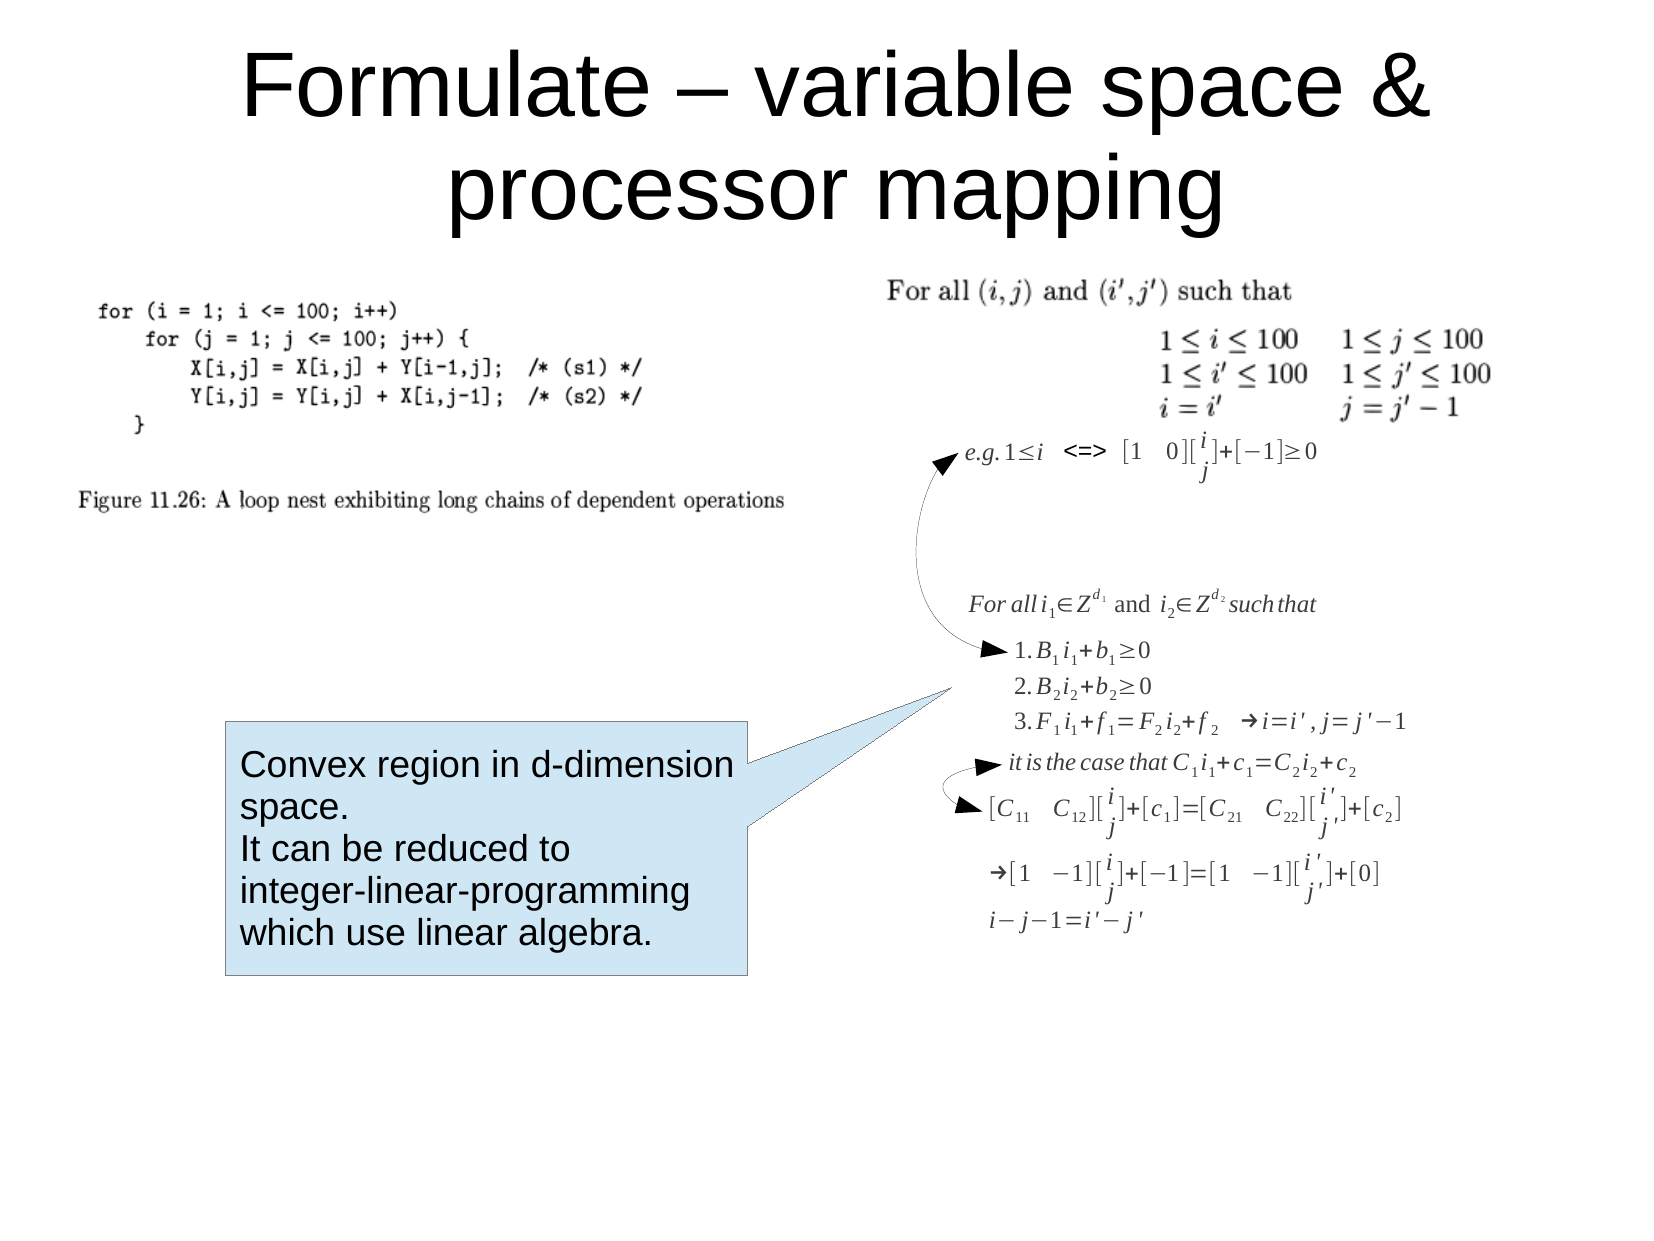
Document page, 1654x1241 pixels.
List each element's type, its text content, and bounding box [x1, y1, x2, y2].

chart [982, 907, 1150, 935]
title Formulate – variable space & processor mapping [92, 32, 1581, 241]
chart [982, 783, 1408, 841]
chart [1116, 426, 1324, 484]
chart [1007, 636, 1158, 669]
chart [1002, 749, 1362, 781]
chart [1007, 707, 1224, 740]
chart [958, 438, 1048, 467]
picture [60, 291, 796, 526]
text_box <=> [1048, 429, 1129, 473]
chart [960, 585, 1325, 621]
chart [982, 848, 1386, 905]
chart [1007, 672, 1158, 704]
chart [1233, 707, 1413, 736]
text_box Convex region in d-dimension space. It can be reduced to integer-linear-programming which use linear algebra. [225, 687, 952, 976]
picture [867, 272, 1503, 432]
